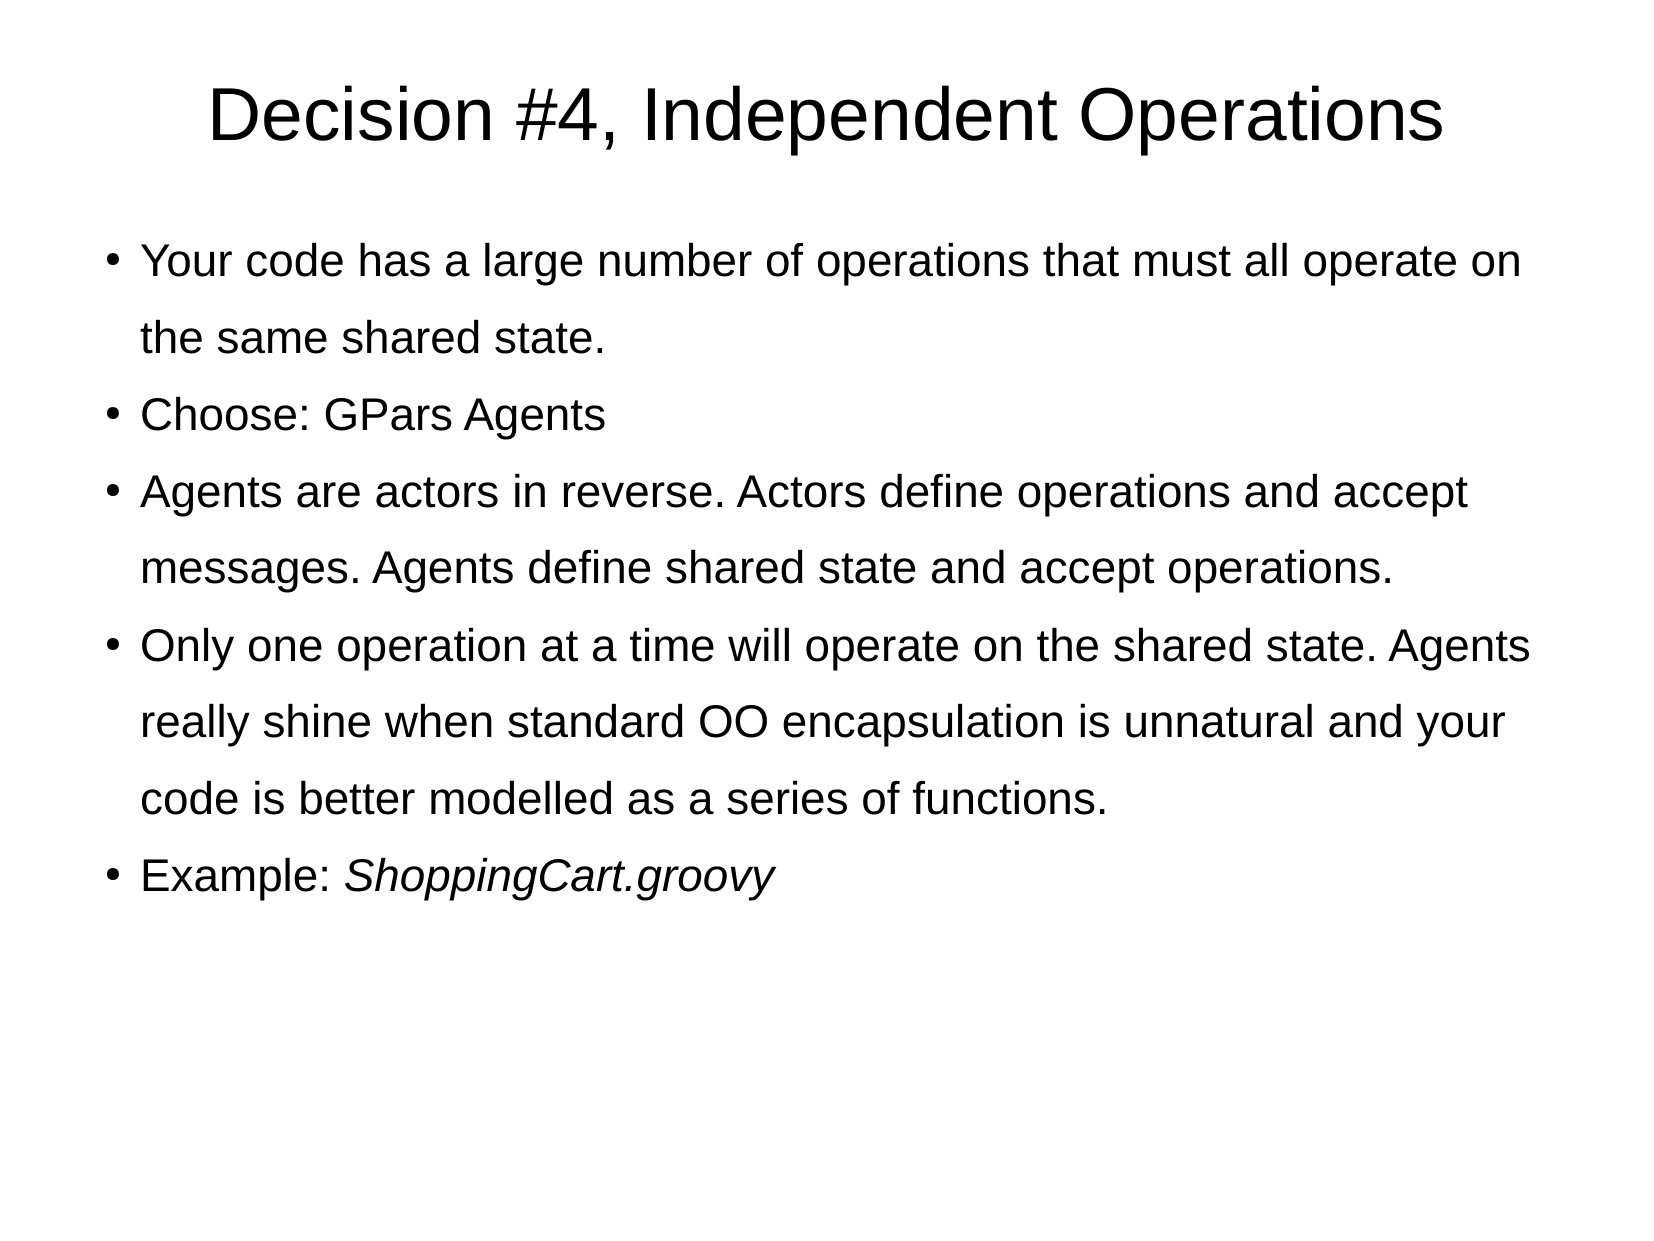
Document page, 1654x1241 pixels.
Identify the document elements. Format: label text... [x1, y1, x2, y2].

title Decision #4, Independent Operations [82, 40, 1571, 190]
text_box Your code has a large number of operations that must all operate on the same shared state. Choose: GPars Agents Agents are actors in reverse. Actors define operations and accept messages. Agents define shared state and accept operations. Only one operation at a time will operate on the shared state. Agents really shine when standard OO encapsulation is unnatural and your code is better modelled as a series of functions. Example: ShoppingCart.groovy [90, 201, 1561, 1054]
